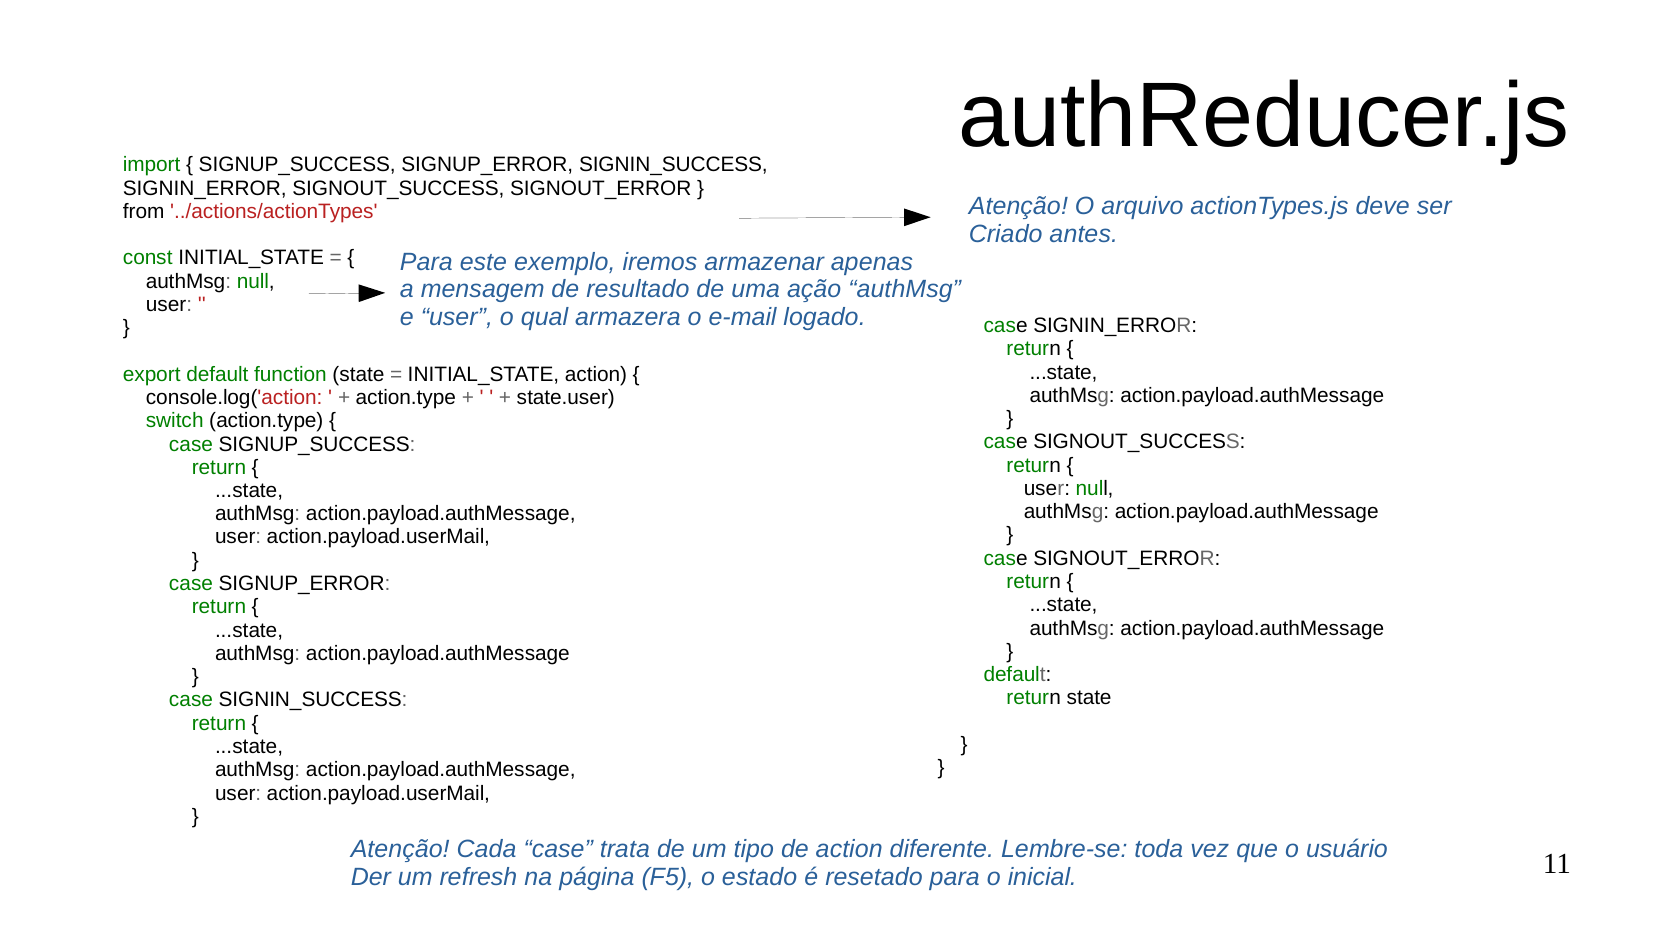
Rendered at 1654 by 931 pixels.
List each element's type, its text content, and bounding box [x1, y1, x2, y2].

text_box Atenção! O arquivo actionTypes.js deve ser Criado antes. [954, 184, 1468, 256]
text_box Atenção! Cada “case” trata de um tipo de action diferente. Lembre-se: toda vez que o usuário Der um refresh na página (F5), o estado é resetado para o inicial. [336, 827, 1406, 899]
title authReducer.js [82, 37, 1571, 193]
text_box Para este exemplo, iremos armazenar apenas a mensagem de resultado de uma ação “authMsg” e “user”, o qual armazera o e-mail logado. [385, 239, 978, 339]
text_box case SIGNIN_ERROR: return { ...state, authMsg: action.payload.authMessage } case SIGNOUT_SUCCESS: return { user: null, authMsg: action.payload.authMessage } case SIGNOUT_ERROR: return { ...state, authMsg: action.payload.authMessage } default: return state } } [922, 283, 1512, 787]
text_box import { SIGNUP_SUCCESS, SIGNUP_ERROR, SIGNIN_SUCCESS, SIGNIN_ERROR, SIGNOUT_SUCCESS, SIGNOUT_ERROR } from '../actions/actionTypes' const INITIAL_STATE = { authMsg: null, user: '' } export default function (state = INITIAL_STATE, action) { console.log('action: ' + action.type + ' ' + state.user) switch (action.type) { case SIGNUP_SUCCESS: return { ...state, authMsg: action.payload.authMessage, user: action.payload.userMail, } case SIGNUP_ERROR: return { ...state, authMsg: action.payload.authMessage } case SIGNIN_SUCCESS: return { ...state, authMsg: action.payload.authMessage, user: action.payload.userMail, } [108, 145, 859, 859]
